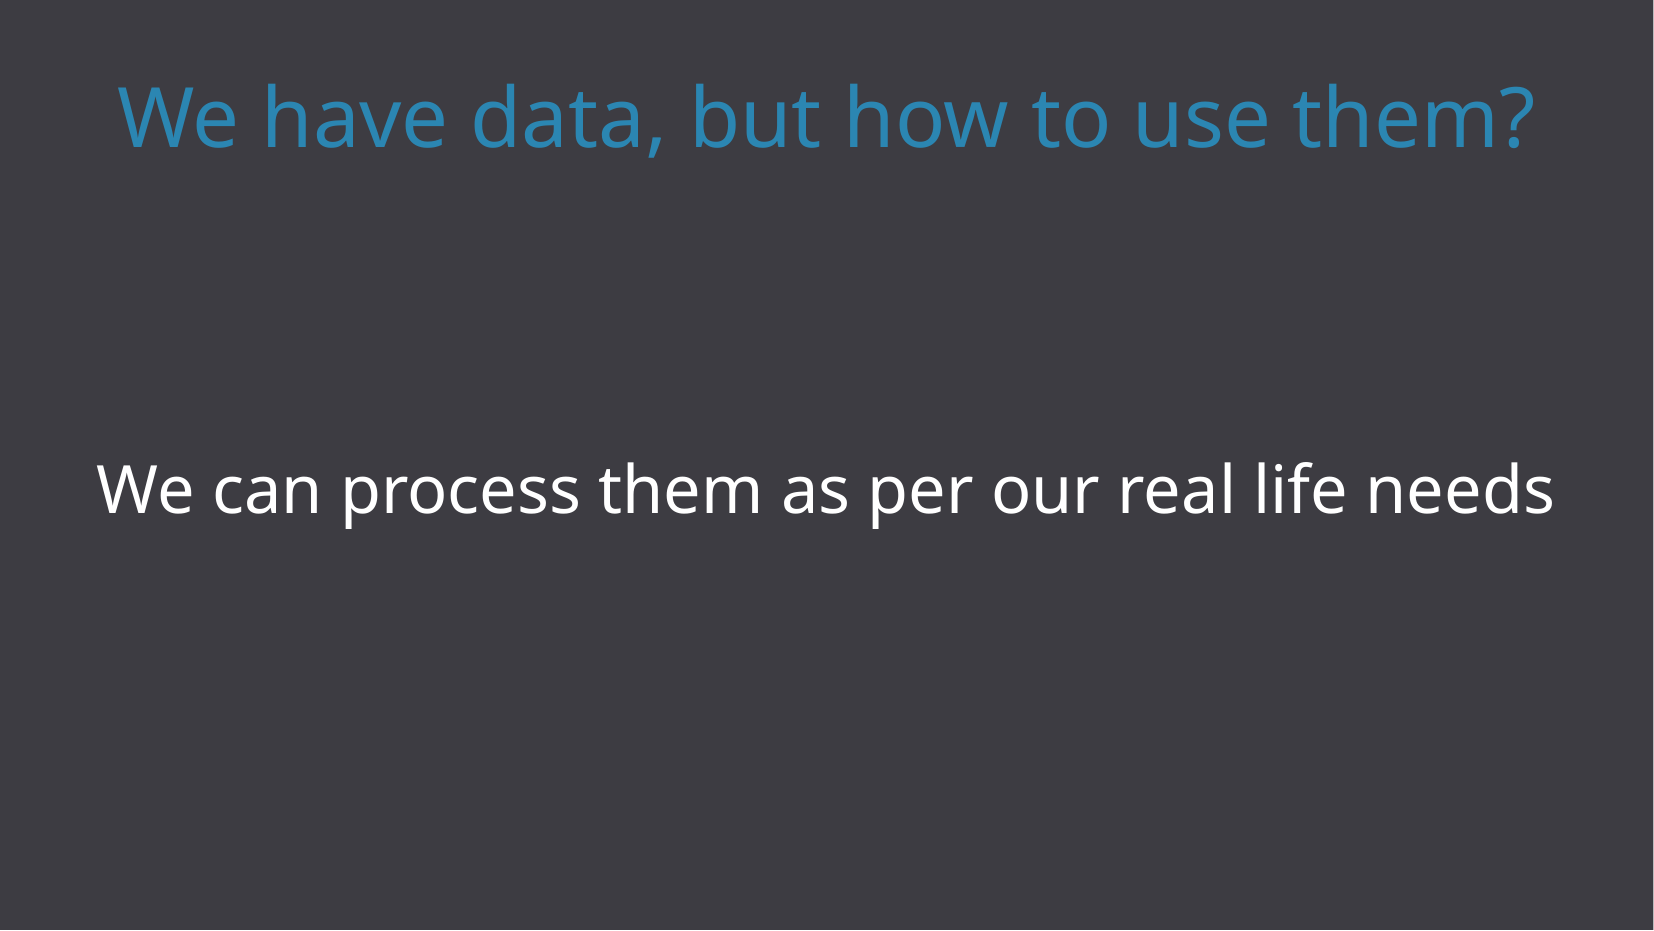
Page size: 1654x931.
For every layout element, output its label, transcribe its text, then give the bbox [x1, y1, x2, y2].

title We have data, but how to use them? [82, 37, 1571, 193]
subtitle We can process them as per our real life needs [82, 217, 1571, 758]
